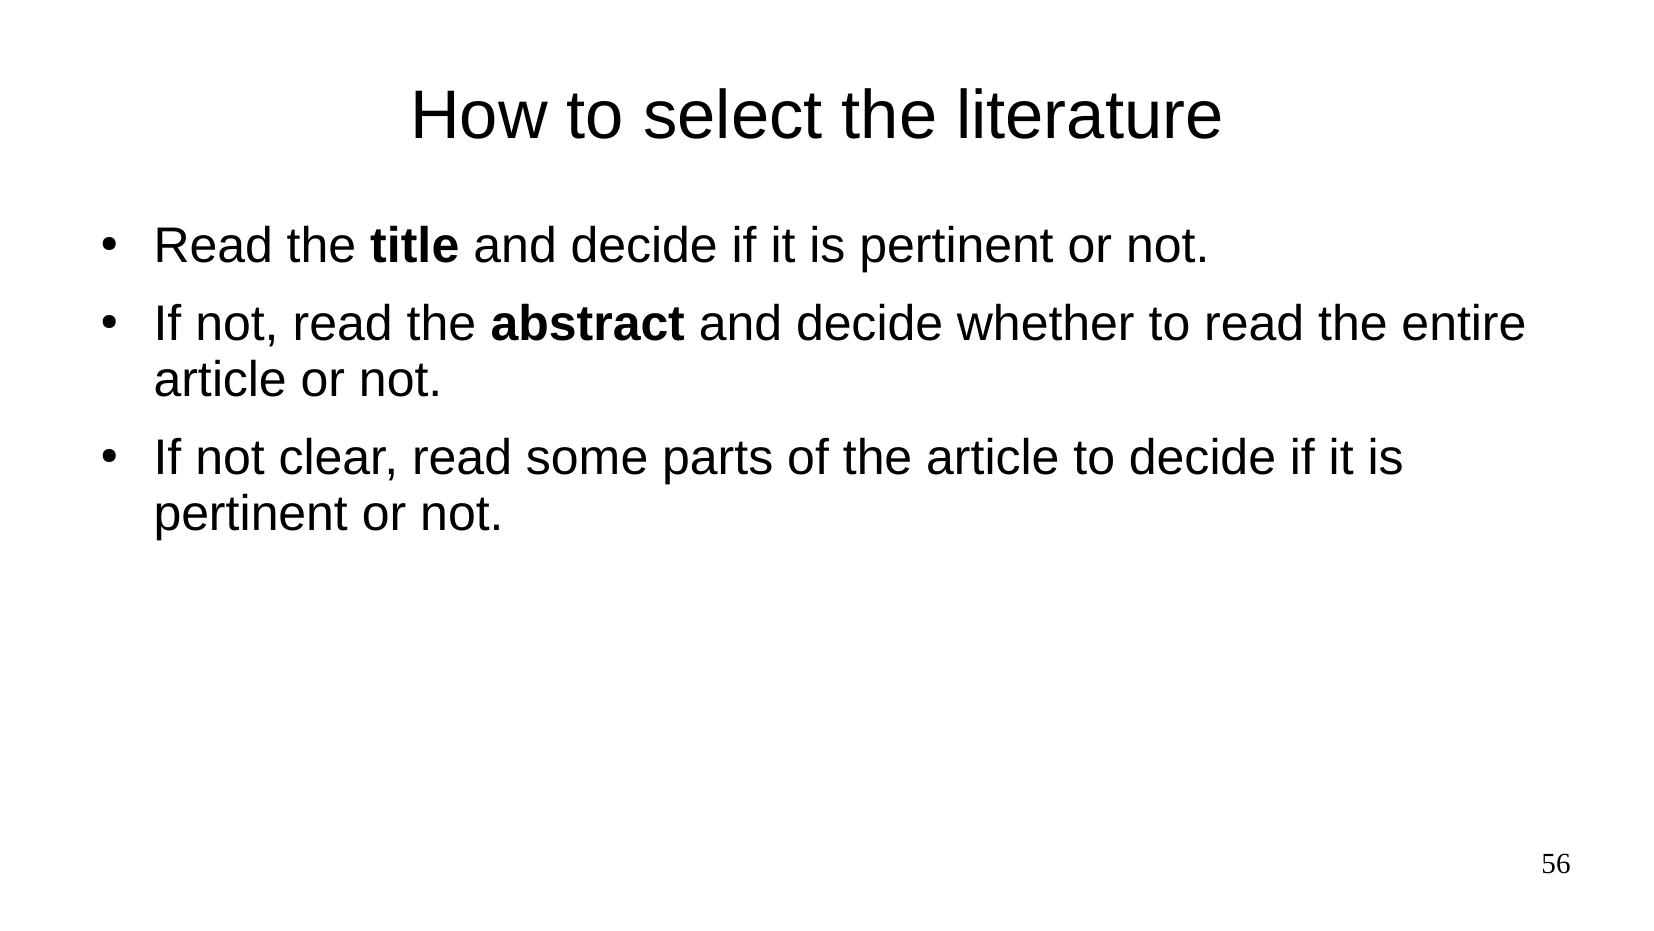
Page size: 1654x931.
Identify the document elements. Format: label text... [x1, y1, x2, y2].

title How to select the literature [82, 37, 1571, 193]
list Read the title and decide if it is pertinent or not. If not, read the abstract and decide whether to read the entire article or not. If not clear, read some parts of the article to decide if it is pertinent or not. [82, 217, 1571, 758]
